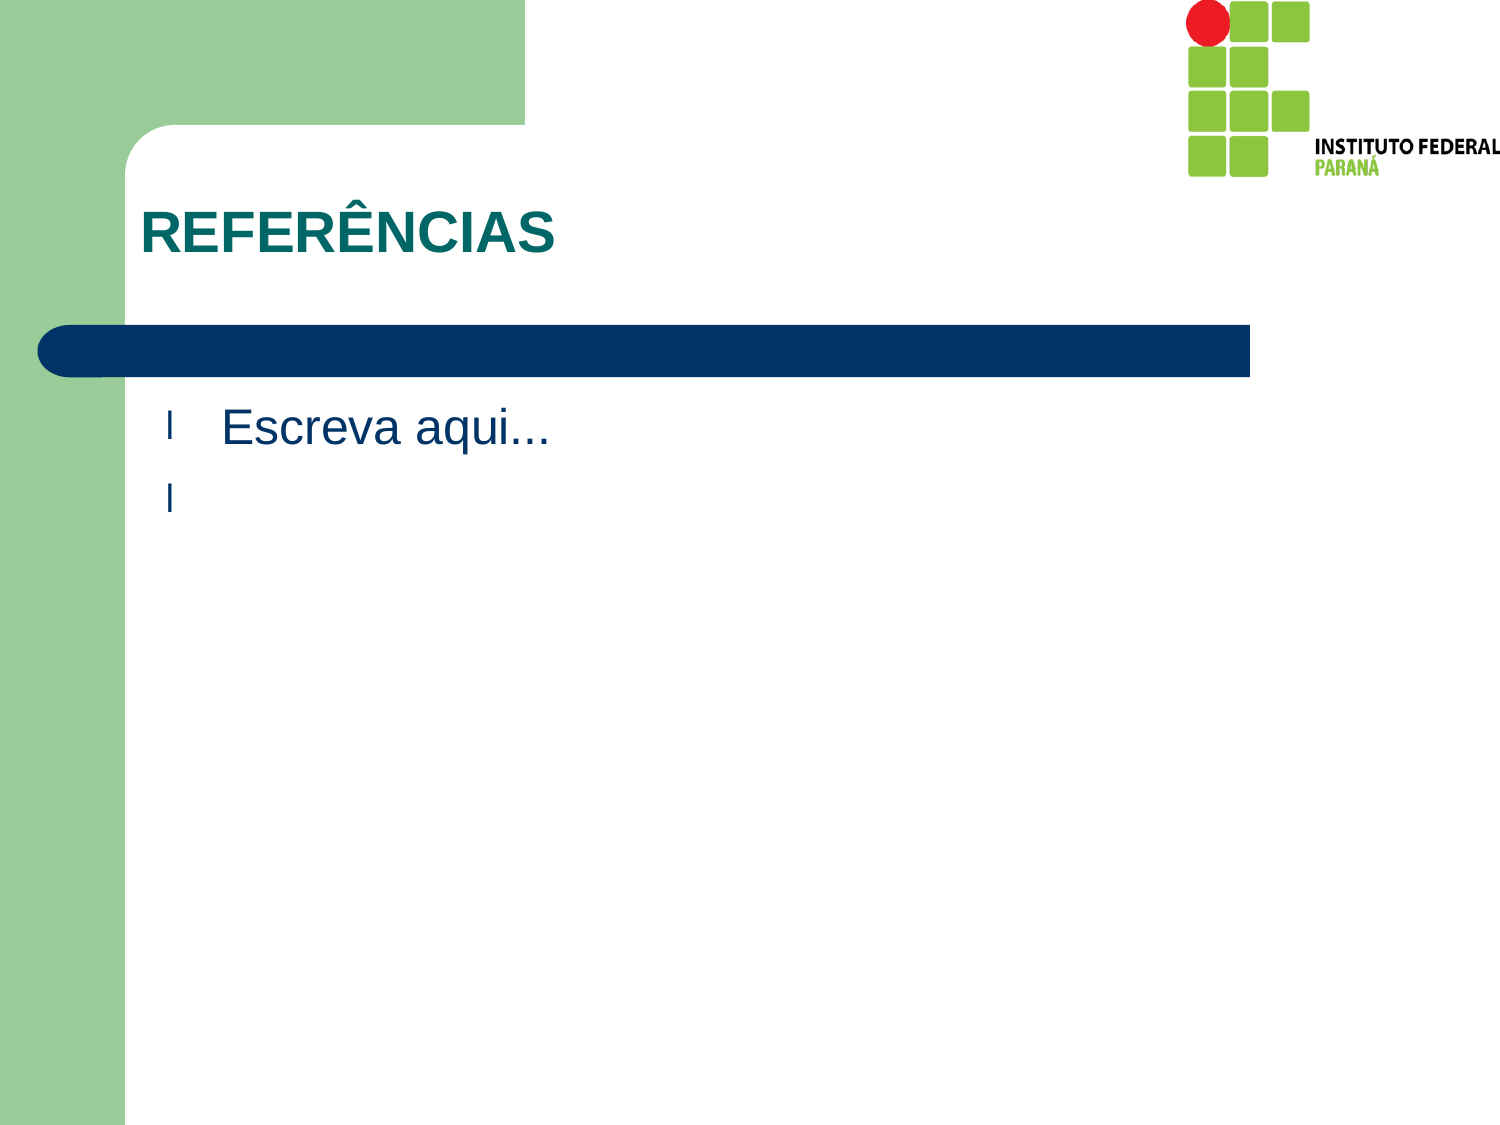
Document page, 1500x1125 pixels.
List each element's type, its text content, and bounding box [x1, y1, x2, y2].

title REFERÊNCIAS [125, 125, 1500, 273]
picture [1186, 0, 1500, 125]
list Escreva aqui... [150, 387, 1463, 1001]
